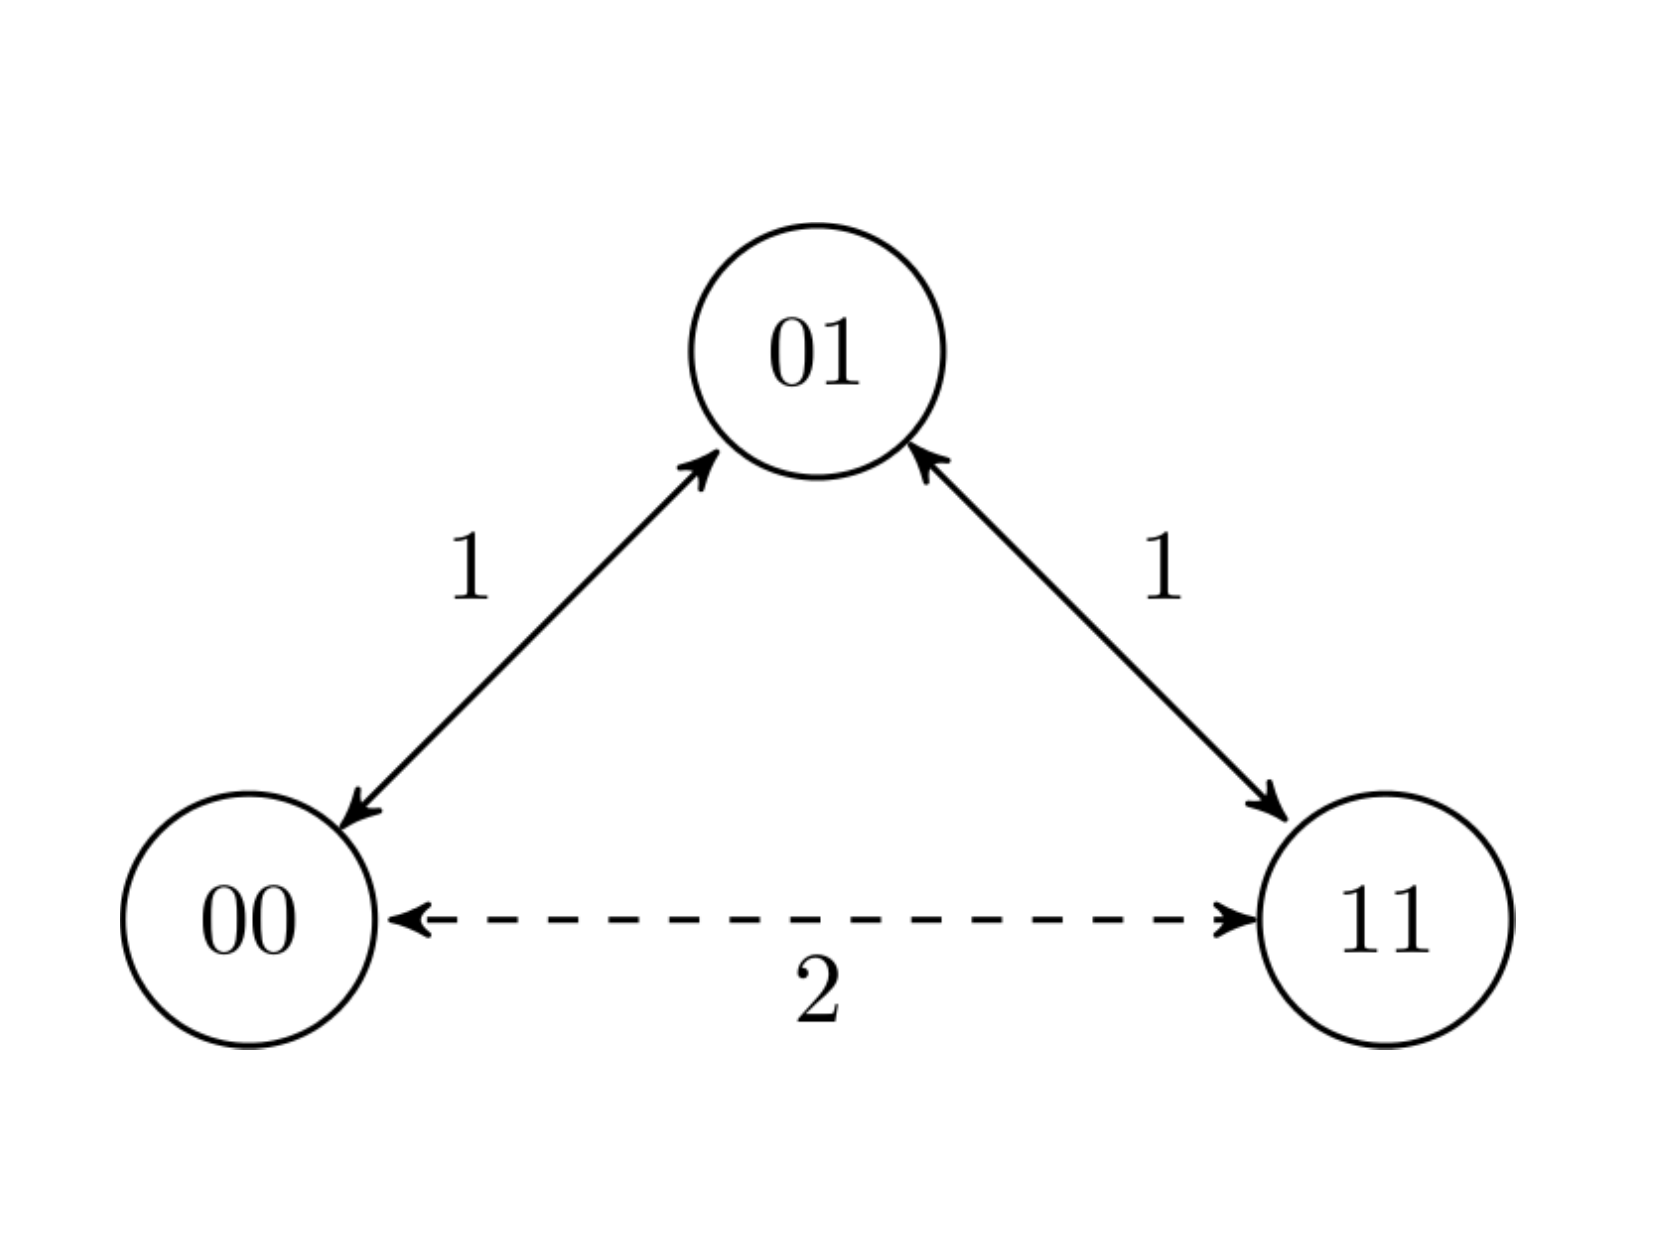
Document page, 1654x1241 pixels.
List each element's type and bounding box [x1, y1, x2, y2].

picture [120, 222, 1516, 1051]
